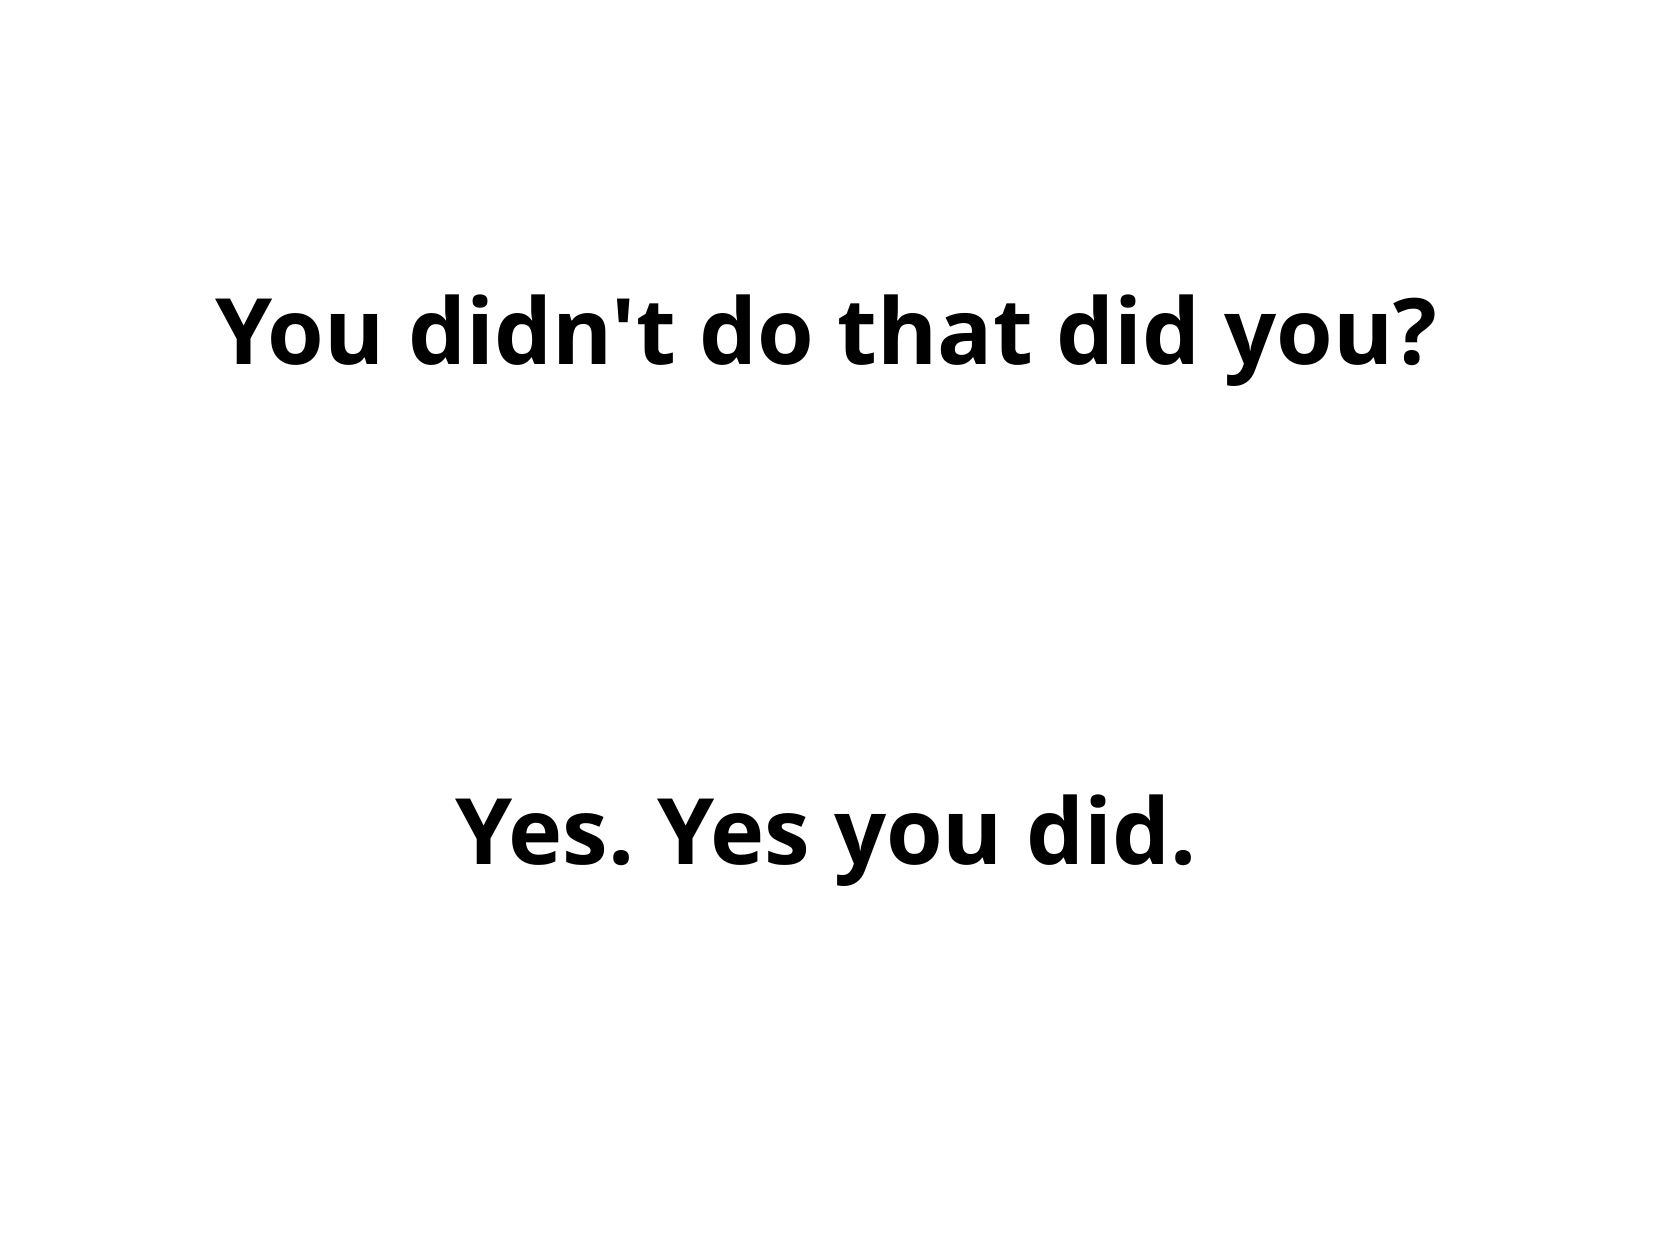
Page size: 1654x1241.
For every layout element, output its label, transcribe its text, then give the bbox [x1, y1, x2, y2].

subtitle You didn't do that did you? Yes. Yes you did. [82, 49, 1571, 1109]
